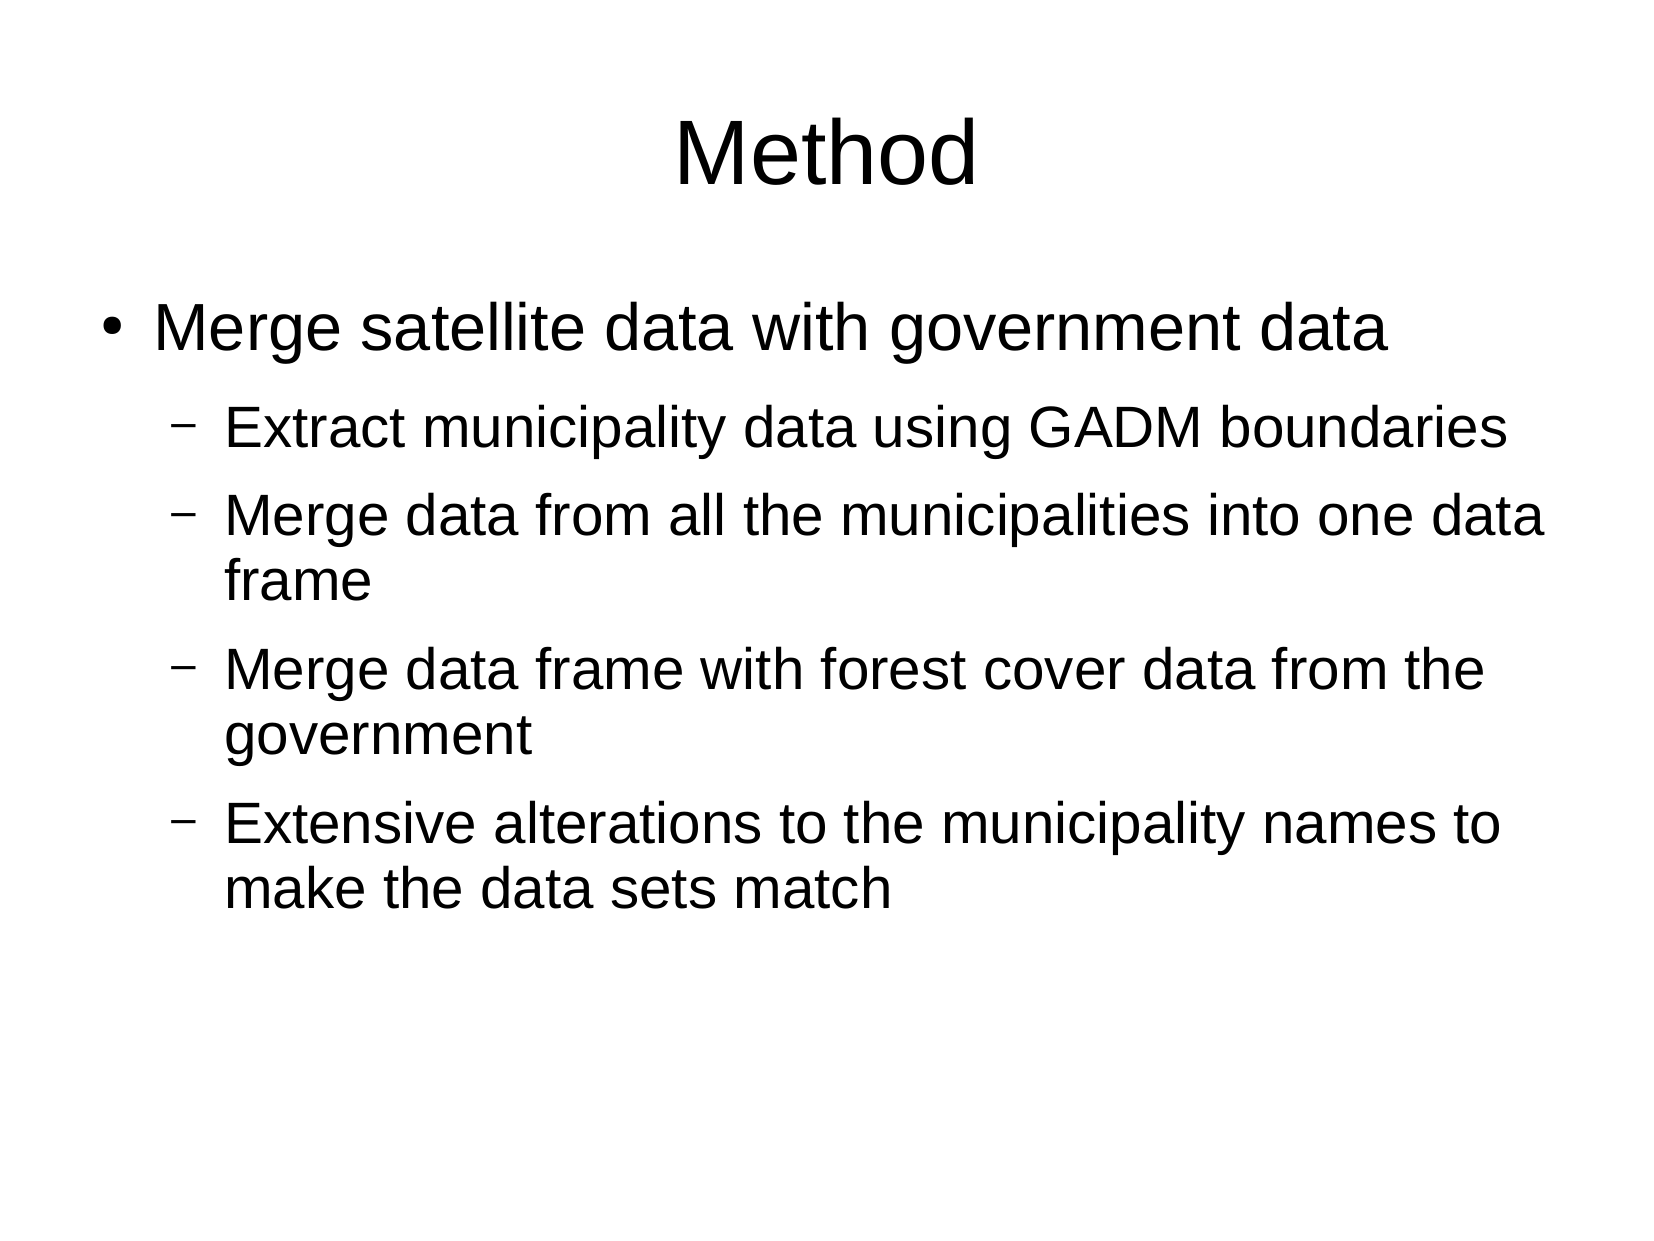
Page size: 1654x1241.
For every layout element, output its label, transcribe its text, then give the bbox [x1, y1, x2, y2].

title Method [82, 49, 1571, 257]
list Merge satellite data with government data Extract municipality data using GADM boundaries Merge data from all the municipalities into one data frame Merge data frame with forest cover data from the government Extensive alterations to the municipality names to make the data sets match [82, 290, 1571, 1010]
